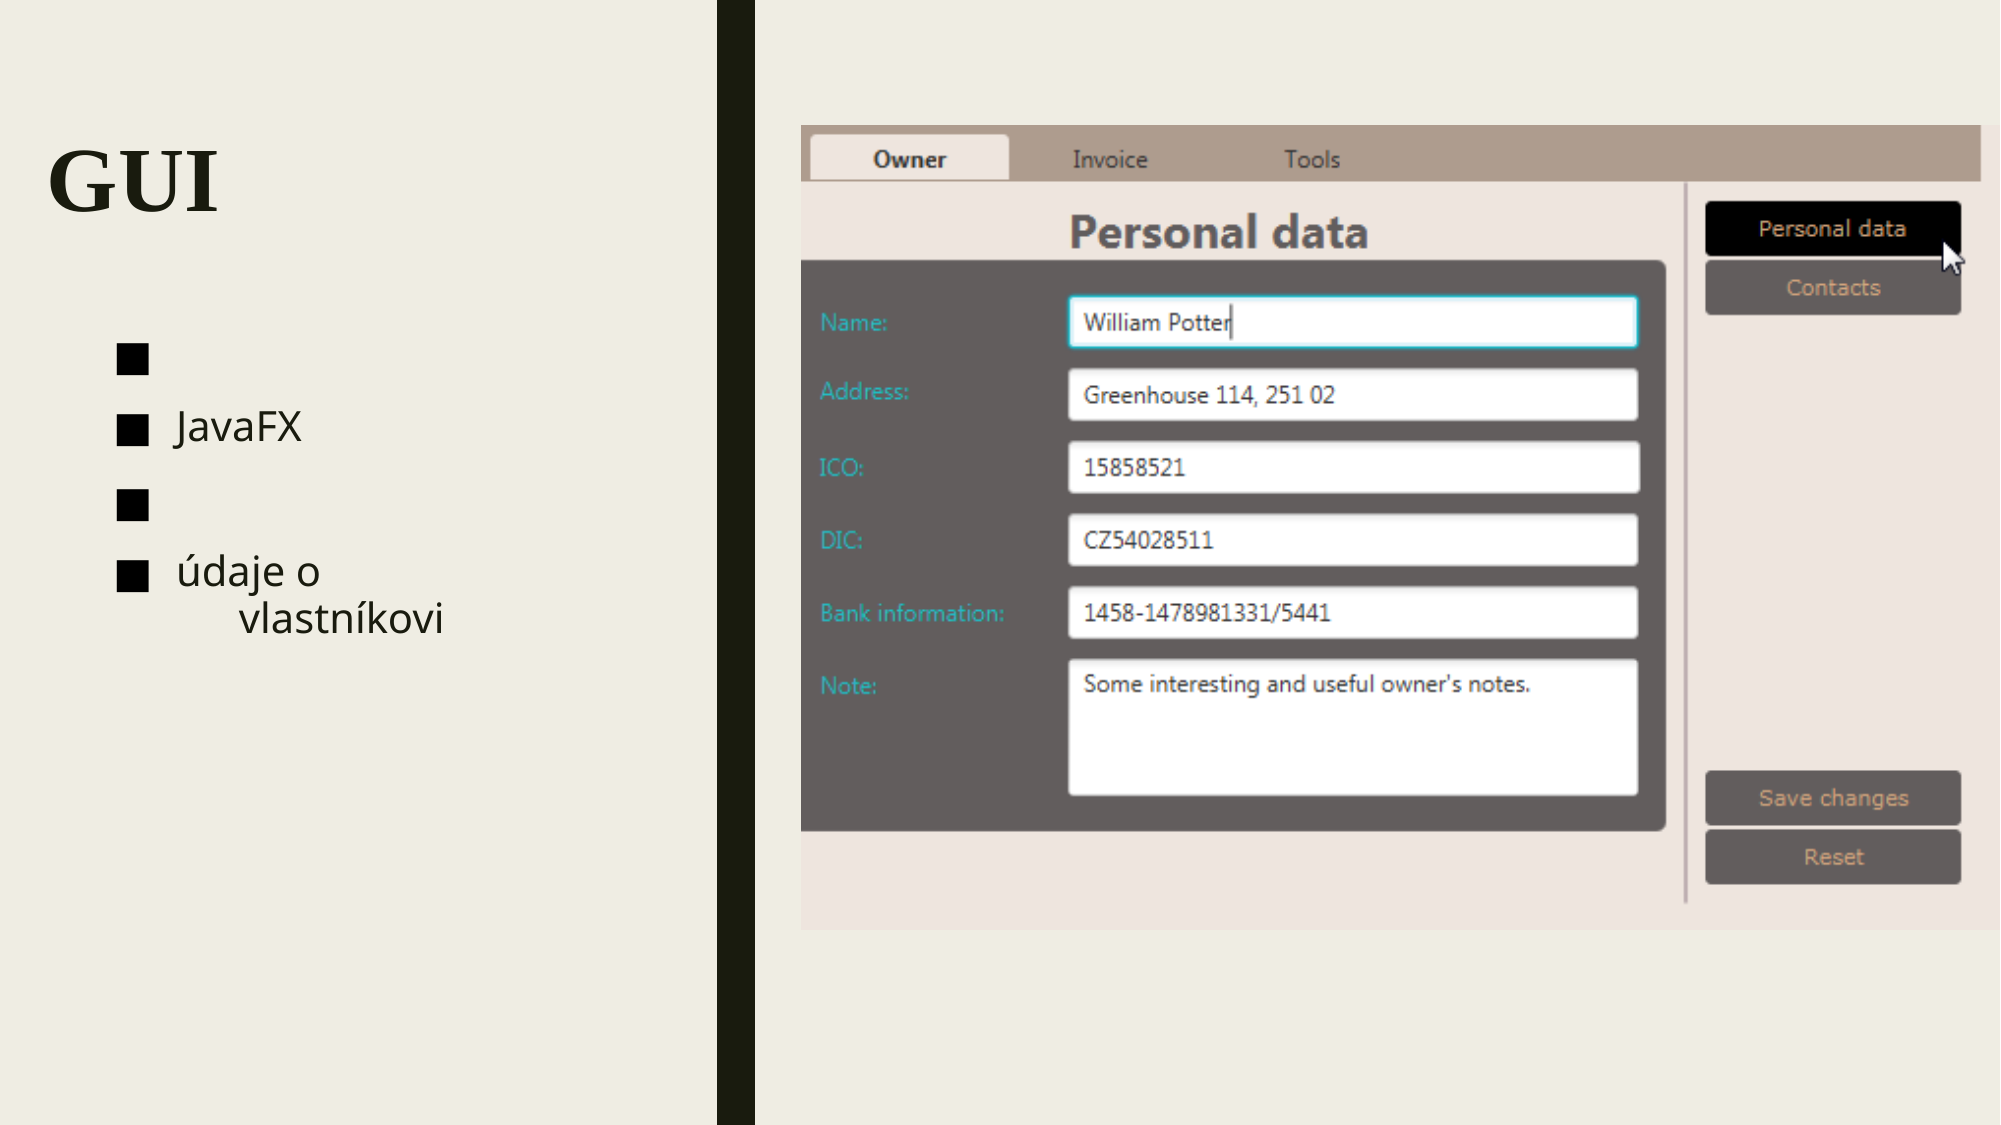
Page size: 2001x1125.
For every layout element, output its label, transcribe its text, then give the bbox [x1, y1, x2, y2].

text_box [0, 0, 2000, 1125]
picture [801, 125, 2000, 930]
title GUI [31, 125, 547, 254]
list JavaFX údaje o vlastníkovi [98, 318, 536, 931]
